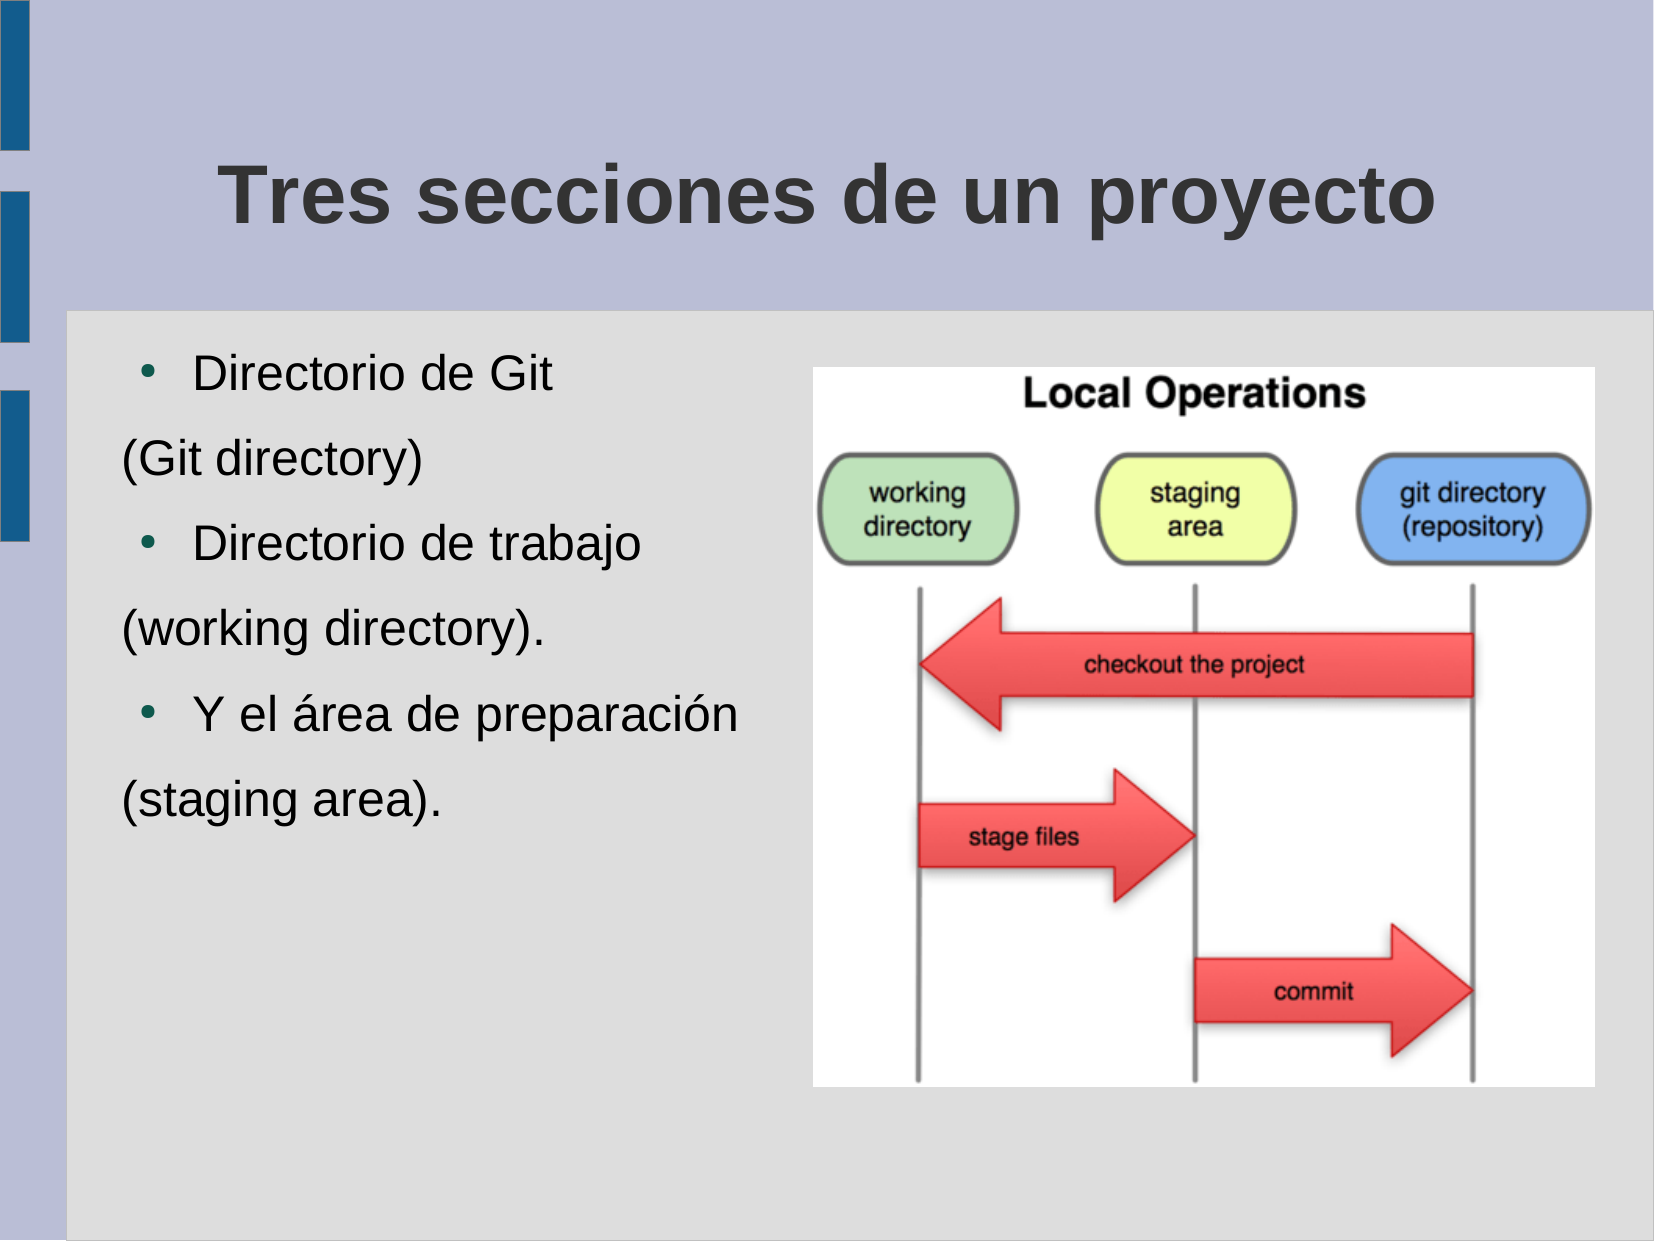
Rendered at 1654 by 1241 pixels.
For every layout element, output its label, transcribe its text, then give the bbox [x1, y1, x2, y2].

title Tres secciones de un proyecto [121, 91, 1534, 299]
picture [813, 367, 1595, 1087]
list Directorio de Git (Git directory) Directorio de trabajo (working directory). Y el área de preparación (staging area). [121, 344, 1534, 1127]
